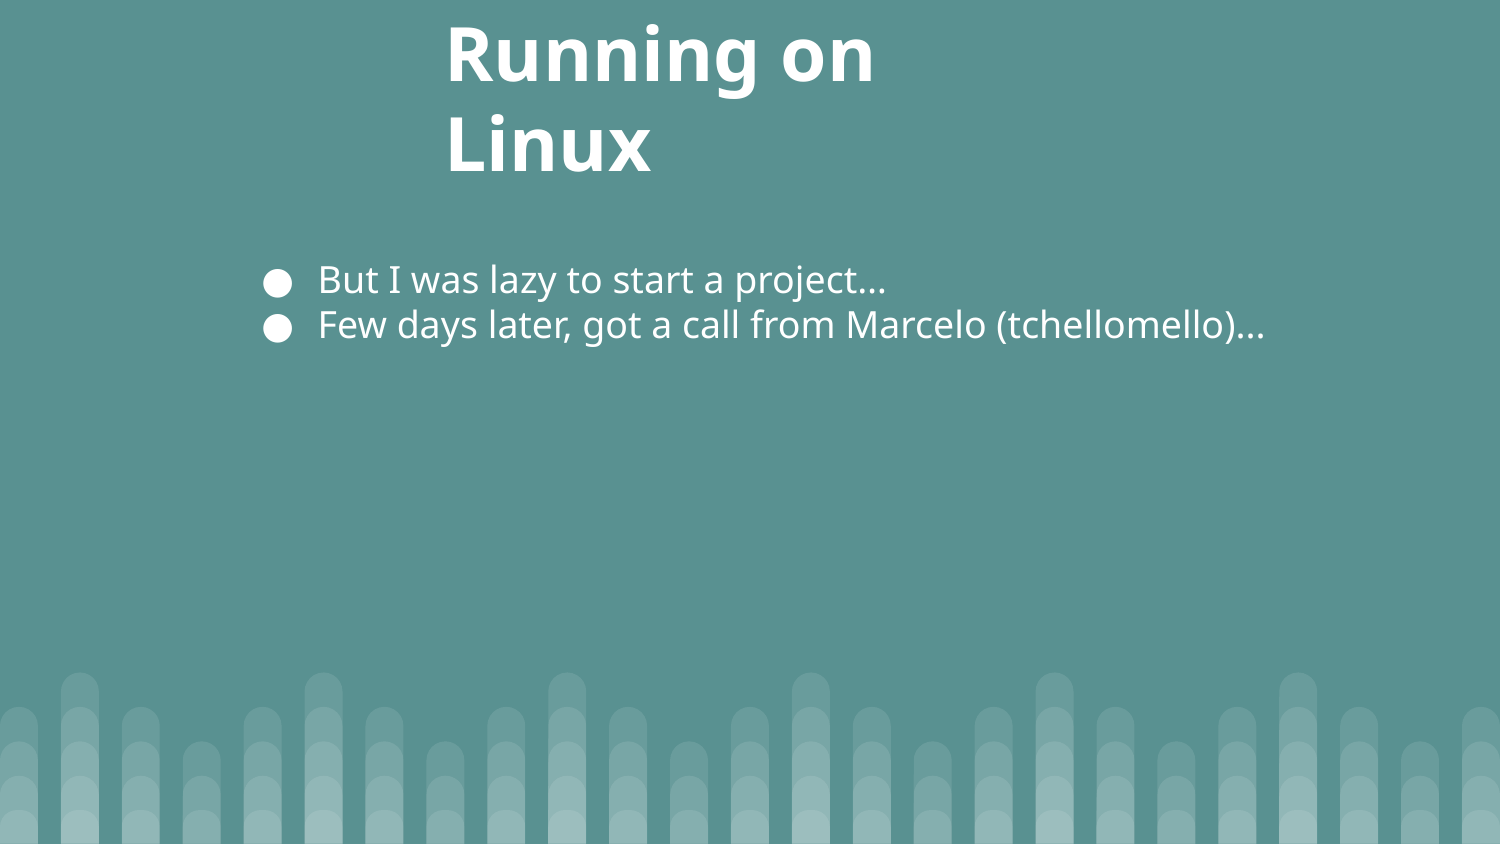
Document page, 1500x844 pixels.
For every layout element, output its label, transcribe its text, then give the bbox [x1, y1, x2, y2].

title Running on Linux [429, 15, 1099, 177]
list But I was lazy to start a project… Few days later, got a call from Marcelo (tchellomello)... [227, 241, 1500, 688]
